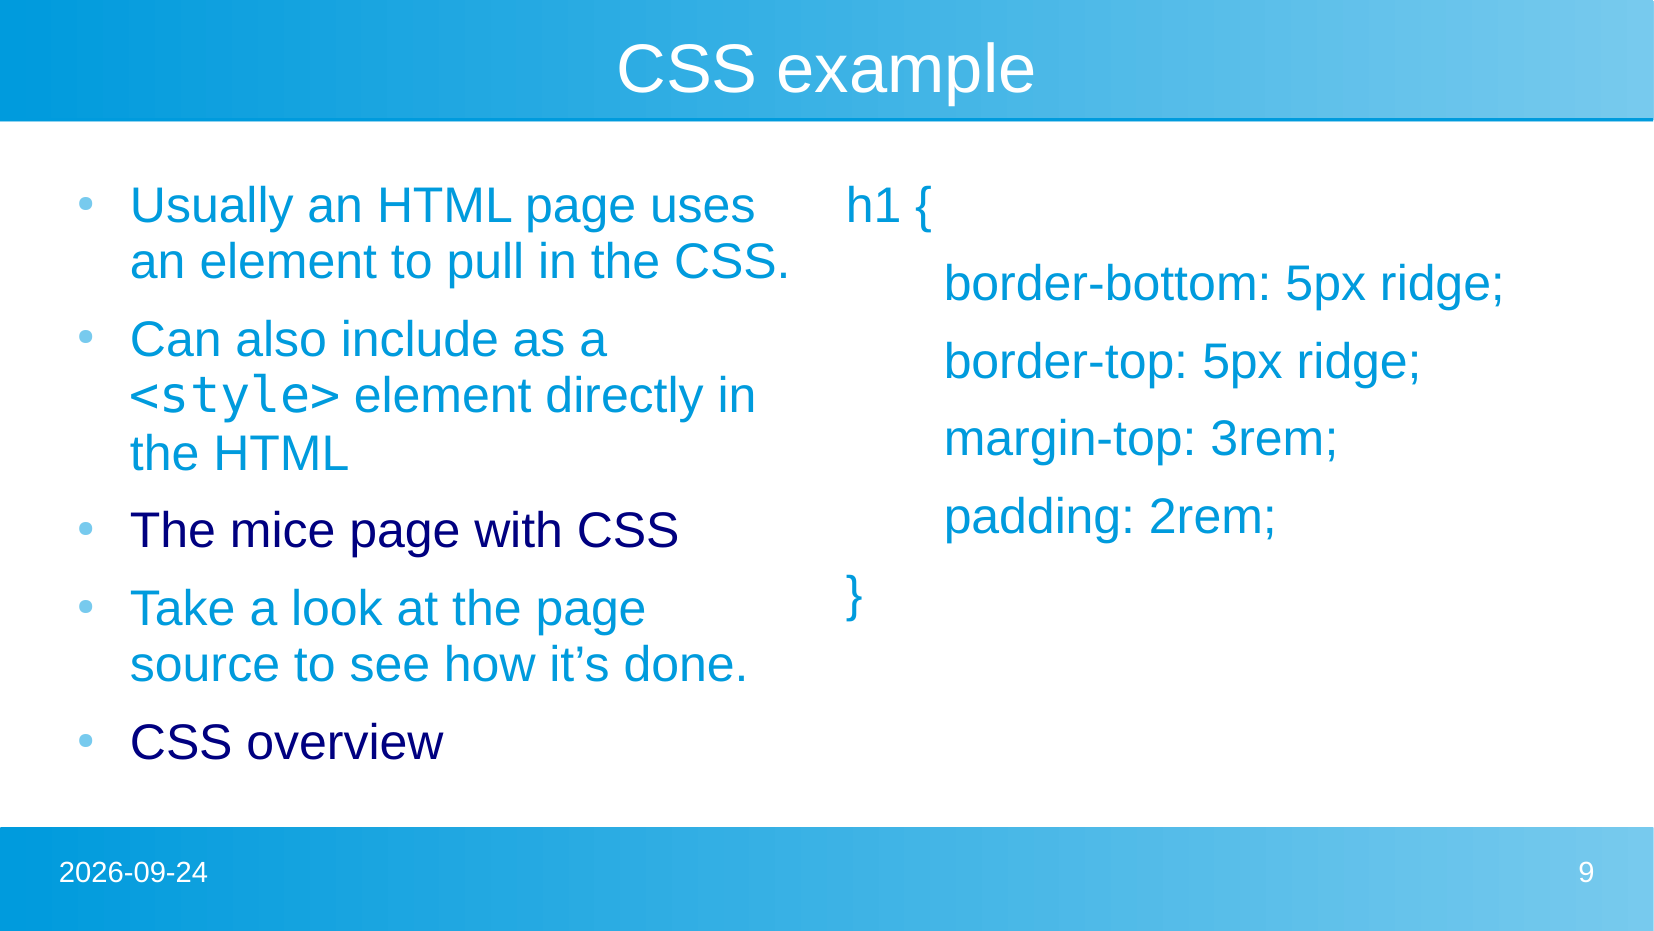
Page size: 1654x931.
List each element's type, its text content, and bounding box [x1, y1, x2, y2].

title CSS example [59, 29, 1595, 108]
list h1 { border-bottom: 5px ridge; border-top: 5px ridge; margin-top: 3rem; padding: 2rem; } [845, 177, 1596, 768]
list Usually an HTML page uses an element to pull in the CSS. Can also include as a <style> element directly in the HTML The mice page with CSS Take a look at the page source to see how it’s done. CSS overview [59, 177, 809, 768]
